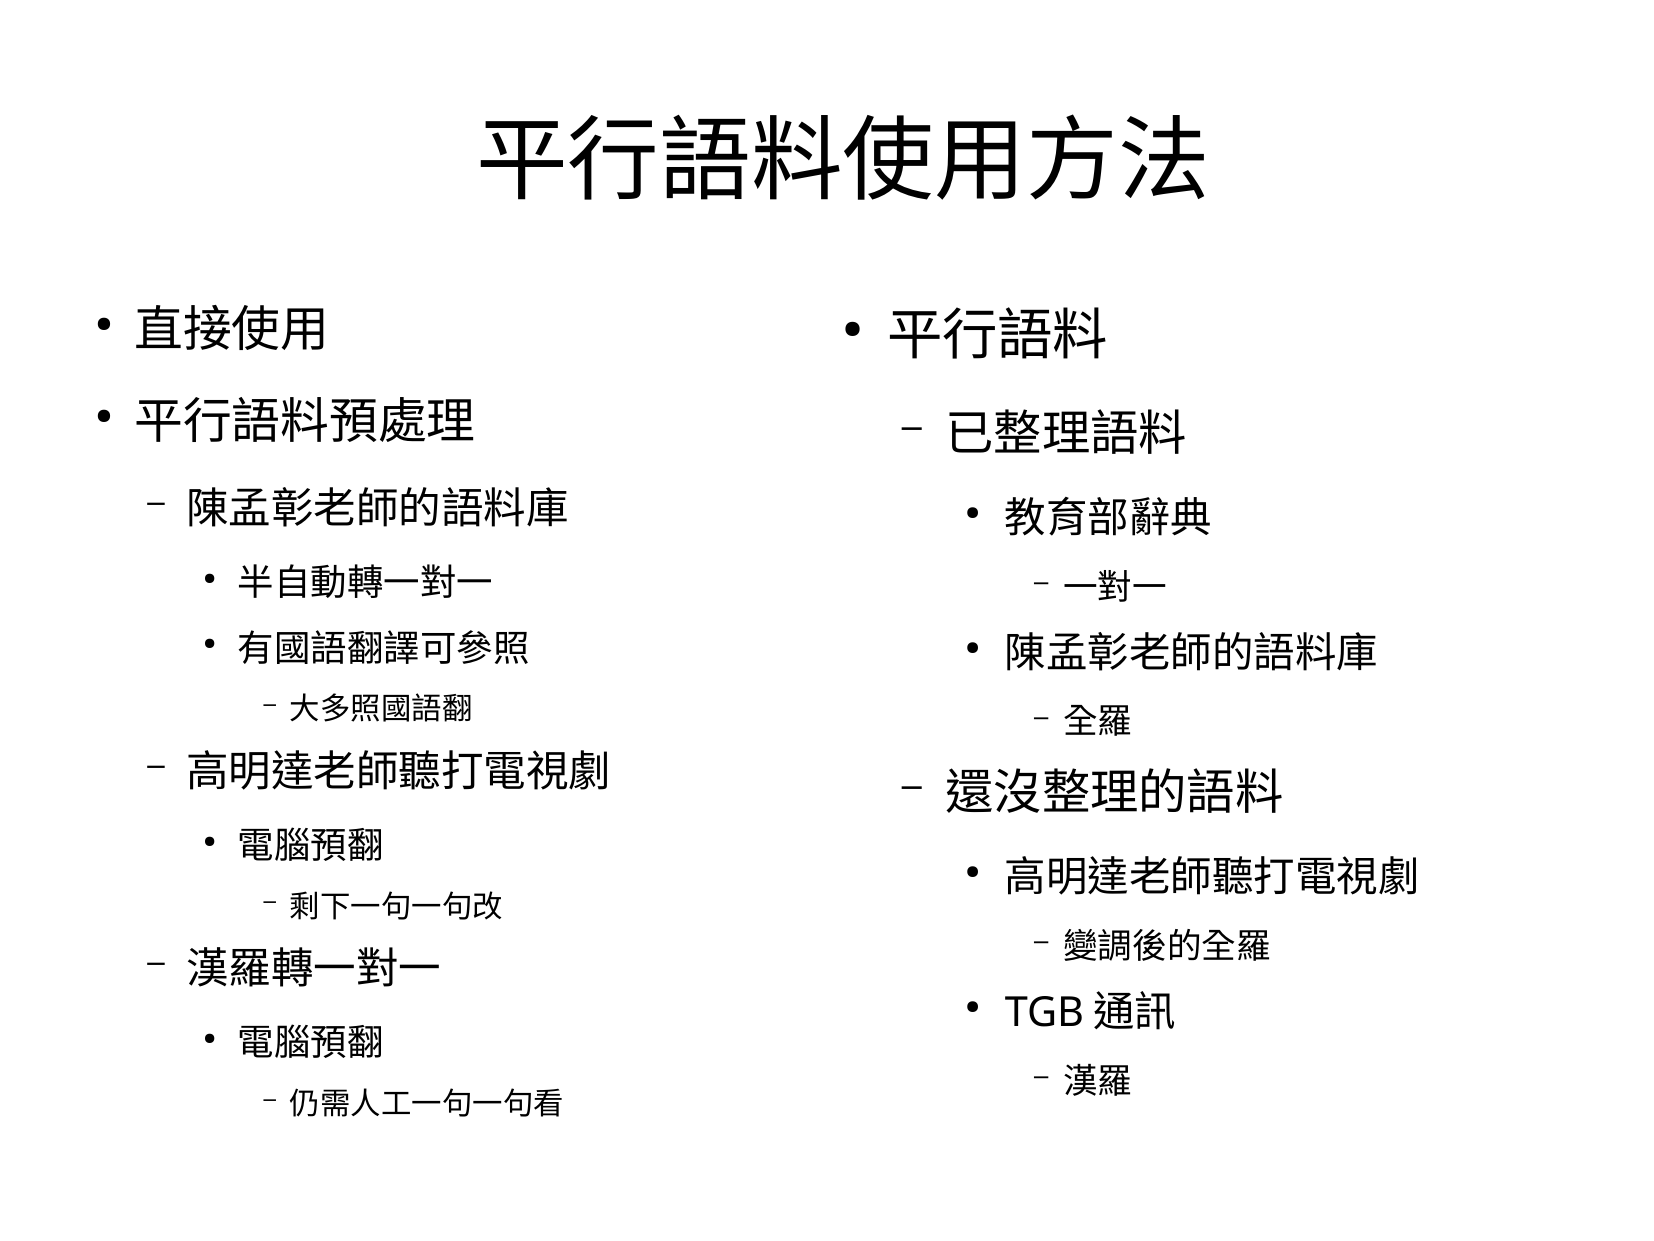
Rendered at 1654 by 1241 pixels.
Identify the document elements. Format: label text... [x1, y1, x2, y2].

list 直接使用 平行語料預處理 陳孟彰老師的語料庫 半自動轉一對一 有國語翻譯可參照 大多照國語翻 高明達老師聽打電視劇 電腦預翻 剩下一句一句改 漢羅轉一對一 電腦預翻 仍需人工一句一句看 [82, 290, 793, 1129]
list 平行語料 已整理語料 教育部辭典 一對一 陳孟彰老師的語料庫 全羅 還沒整理的語料 高明達老師聽打電視劇 變調後的全羅 TGB通訊 漢羅 [828, 290, 1539, 1104]
title 平行語料使用方法 [82, 49, 1571, 257]
